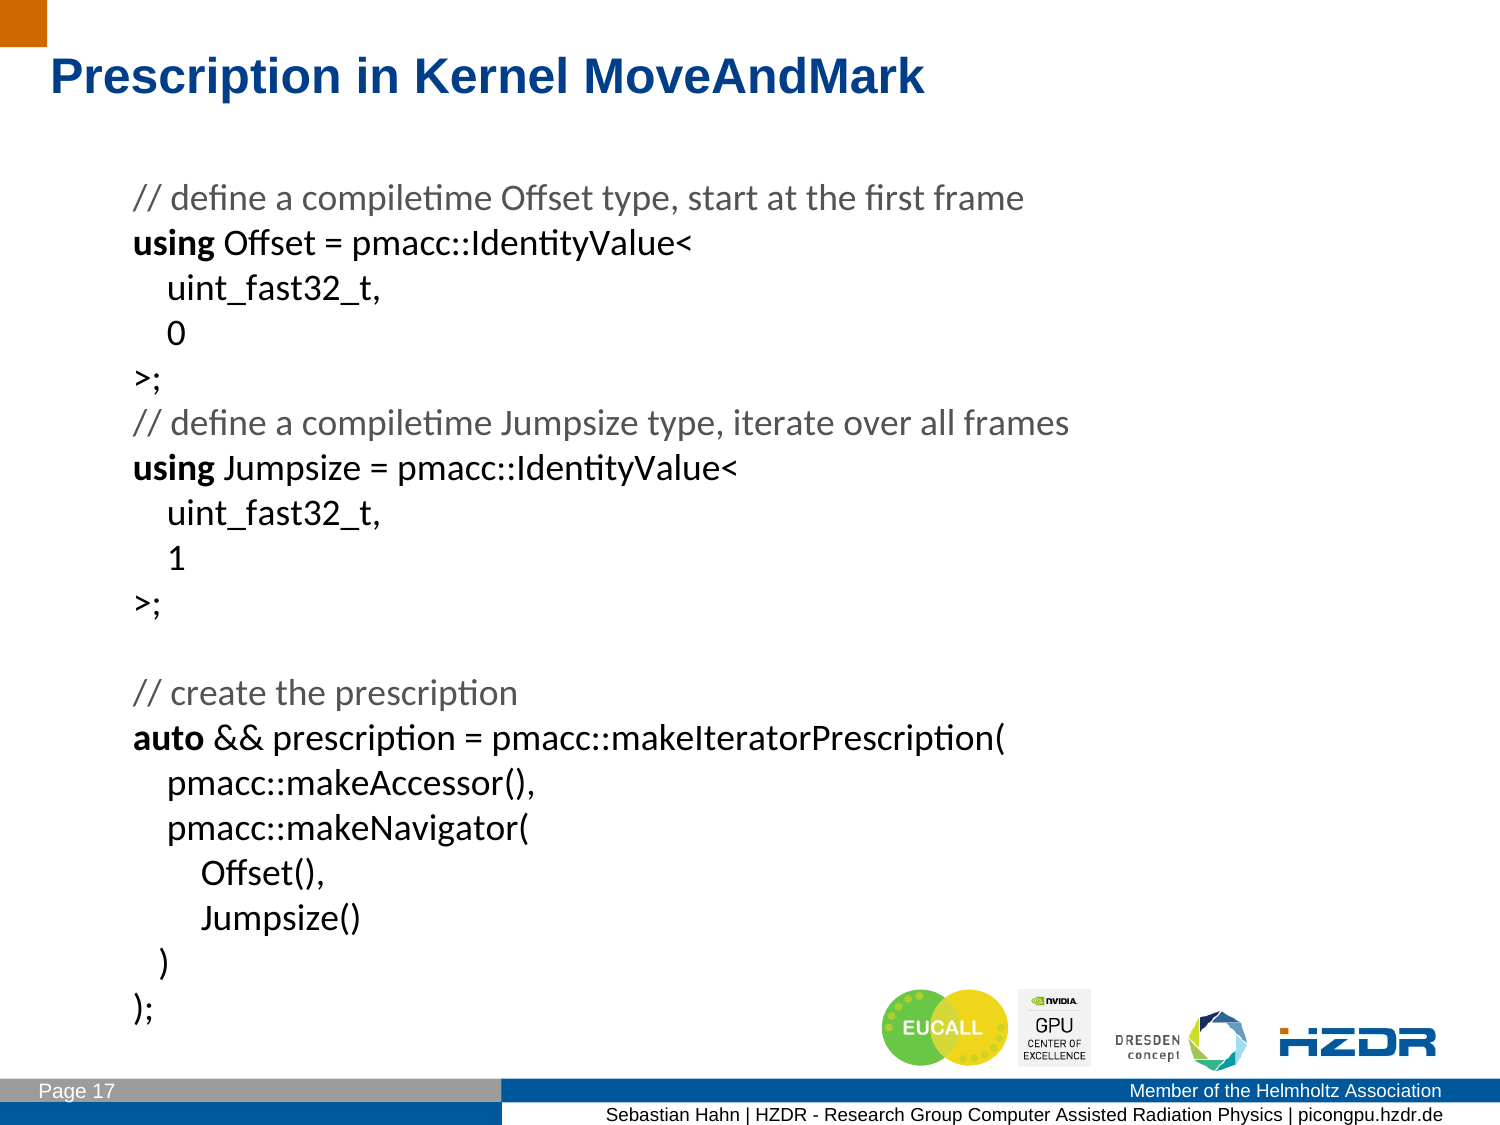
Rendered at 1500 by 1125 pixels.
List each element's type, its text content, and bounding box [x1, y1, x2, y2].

picture [1116, 1011, 1247, 1071]
text_box // define a compiletime Offset type, start at the first frame using Offset = pmacc::IdentityValue< uint_fast32_t, 0 >; // define a compiletime Jumpsize type, iterate over all frames using Jumpsize = pmacc::IdentityValue< uint_fast32_t, 1 >; // create the prescription auto && prescription = pmacc::makeIteratorPrescription( pmacc::makeAccessor(), pmacc::makeNavigator( Offset(), Jumpsize() ) ); [118, 165, 1086, 1036]
picture [874, 980, 1099, 1075]
picture [1257, 1011, 1453, 1073]
list Prescription in Kernel MoveAndMark [35, 35, 1382, 189]
